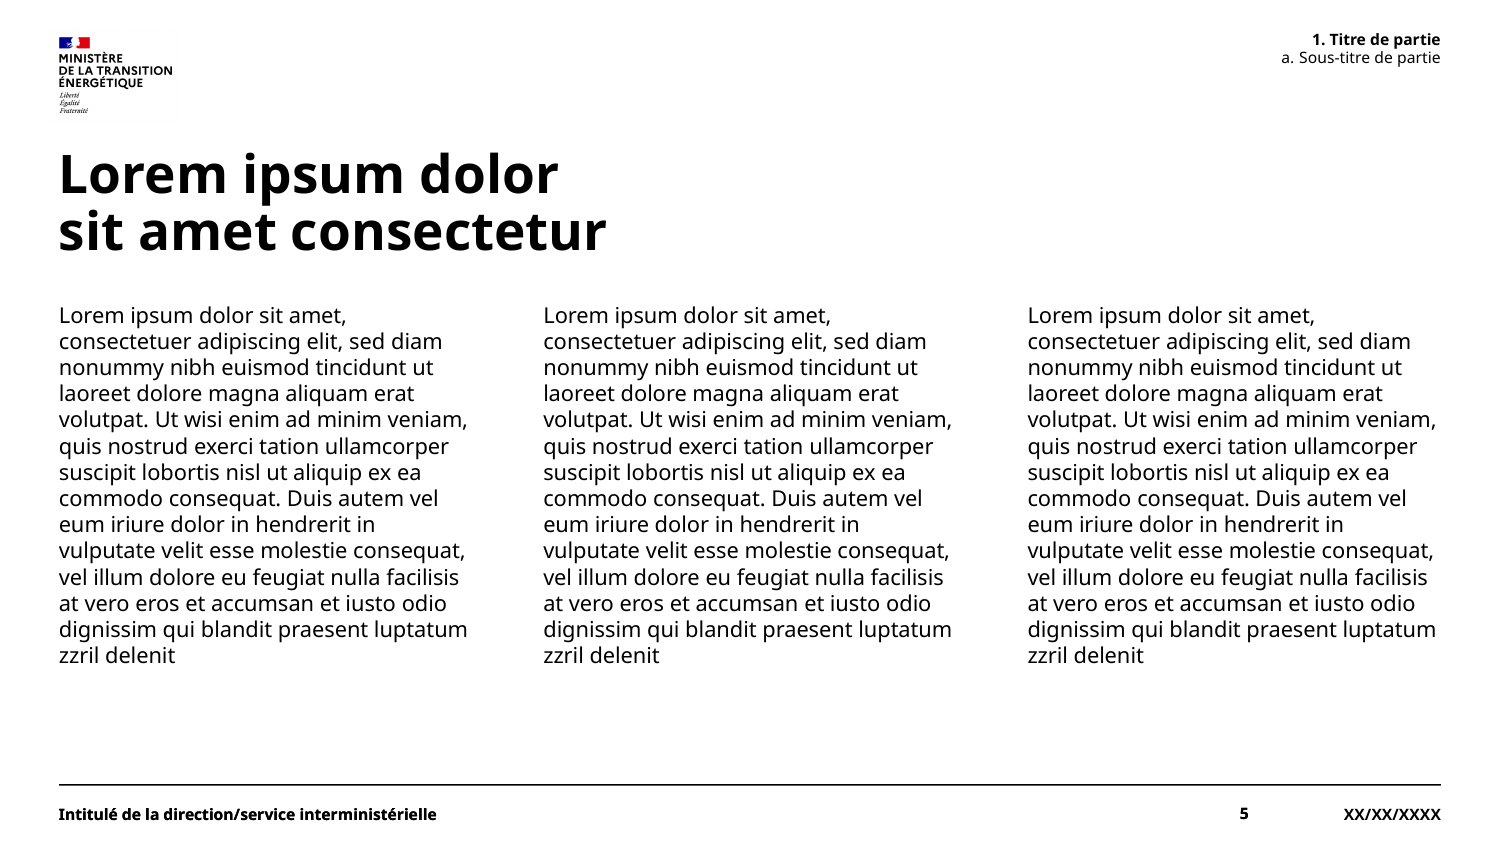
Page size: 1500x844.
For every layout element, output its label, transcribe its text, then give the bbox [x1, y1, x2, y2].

slide_number <numéro> [1027, 784, 1249, 844]
list Lorem ipsum dolor sit amet, consectetuer adipiscing elit, sed diam nonummy nibh euismod tincidunt ut laoreet dolore magna aliquam erat volutpat. Ut wisi enim ad minim veniam, quis nostrud exerci tation ullamcorper suscipit lobortis nisl ut aliquip ex ea commodo consequat. Duis autem vel eum iriure dolor in hendrerit in vulputate velit esse molestie consequat, vel illum dolore eu feugiat nulla facilisis at vero eros et accumsan et iusto odio dignissim qui blandit praesent luptatum zzril delenit [1027, 301, 1441, 724]
list Lorem ipsum dolor sit amet, consectetuer adipiscing elit, sed diam nonummy nibh euismod tincidunt ut laoreet dolore magna aliquam erat volutpat. Ut wisi enim ad minim veniam, quis nostrud exerci tation ullamcorper suscipit lobortis nisl ut aliquip ex ea commodo consequat. Duis autem vel eum iriure dolor in hendrerit in vulputate velit esse molestie consequat, vel illum dolore eu feugiat nulla facilisis at vero eros et accumsan et iusto odio dignissim qui blandit praesent luptatum zzril delenit [543, 301, 957, 724]
list Lorem ipsum dolor sit amet, consectetuer adipiscing elit, sed diam nonummy nibh euismod tincidunt ut laoreet dolore magna aliquam erat volutpat. Ut wisi enim ad minim veniam, quis nostrud exerci tation ullamcorper suscipit lobortis nisl ut aliquip ex ea commodo consequat. Duis autem vel eum iriure dolor in hendrerit in vulputate velit esse molestie consequat, vel illum dolore eu feugiat nulla facilisis at vero eros et accumsan et iusto odio dignissim qui blandit praesent luptatum zzril delenit [59, 301, 473, 724]
slide_number XX/XX/XXXX [1249, 784, 1441, 844]
title Lorem ipsum dolor sit amet consectetur [59, 147, 1441, 266]
picture [48, 26, 183, 124]
list Titre de partie Sous-titre de partie [543, 29, 1441, 89]
footer Intitulé de la direction/service interministérielle [59, 784, 1027, 844]
